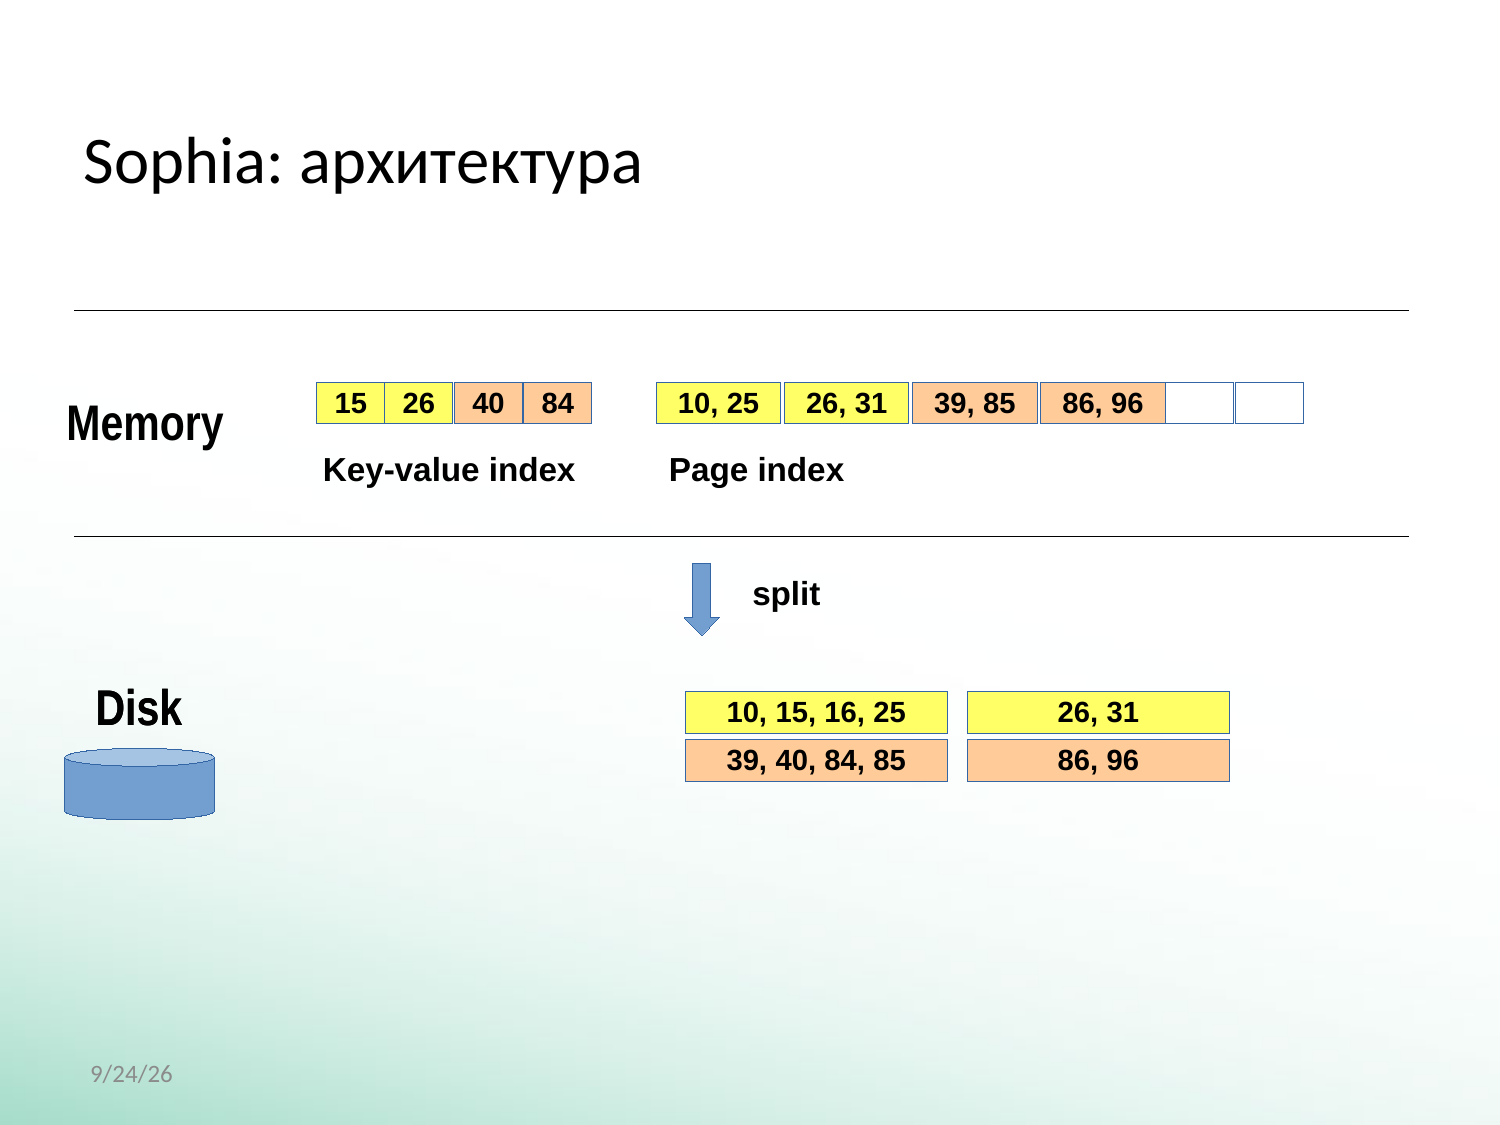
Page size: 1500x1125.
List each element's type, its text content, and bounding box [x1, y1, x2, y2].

text_box 10, 25 [656, 382, 781, 424]
text_box 84 [523, 382, 592, 424]
text_box 39, 85 [912, 382, 1038, 424]
text_box Memory [51, 385, 293, 470]
text_box 45 [64, 751, 215, 767]
text_box 26, 31 [967, 691, 1230, 734]
text_box 10, 15, 16, 25 [685, 691, 948, 734]
text_box Page index [654, 444, 948, 505]
text_box [684, 563, 720, 636]
text_box 26 [384, 382, 453, 424]
picture [0, 0, 1500, 1125]
text_box 86, 96 [967, 739, 1230, 782]
text_box 15 [316, 382, 384, 424]
title Sophia: архитектура [83, 96, 1434, 238]
text_box 39, 40, 84, 85 [685, 739, 948, 782]
text_box [64, 758, 215, 820]
text_box 86, 96 [1040, 382, 1166, 424]
text_box 26, 31 [784, 382, 909, 424]
text_box 40 [454, 382, 523, 424]
text_box split [737, 567, 1032, 628]
text_box Key-value index [308, 444, 602, 505]
text_box Disk [80, 671, 244, 755]
